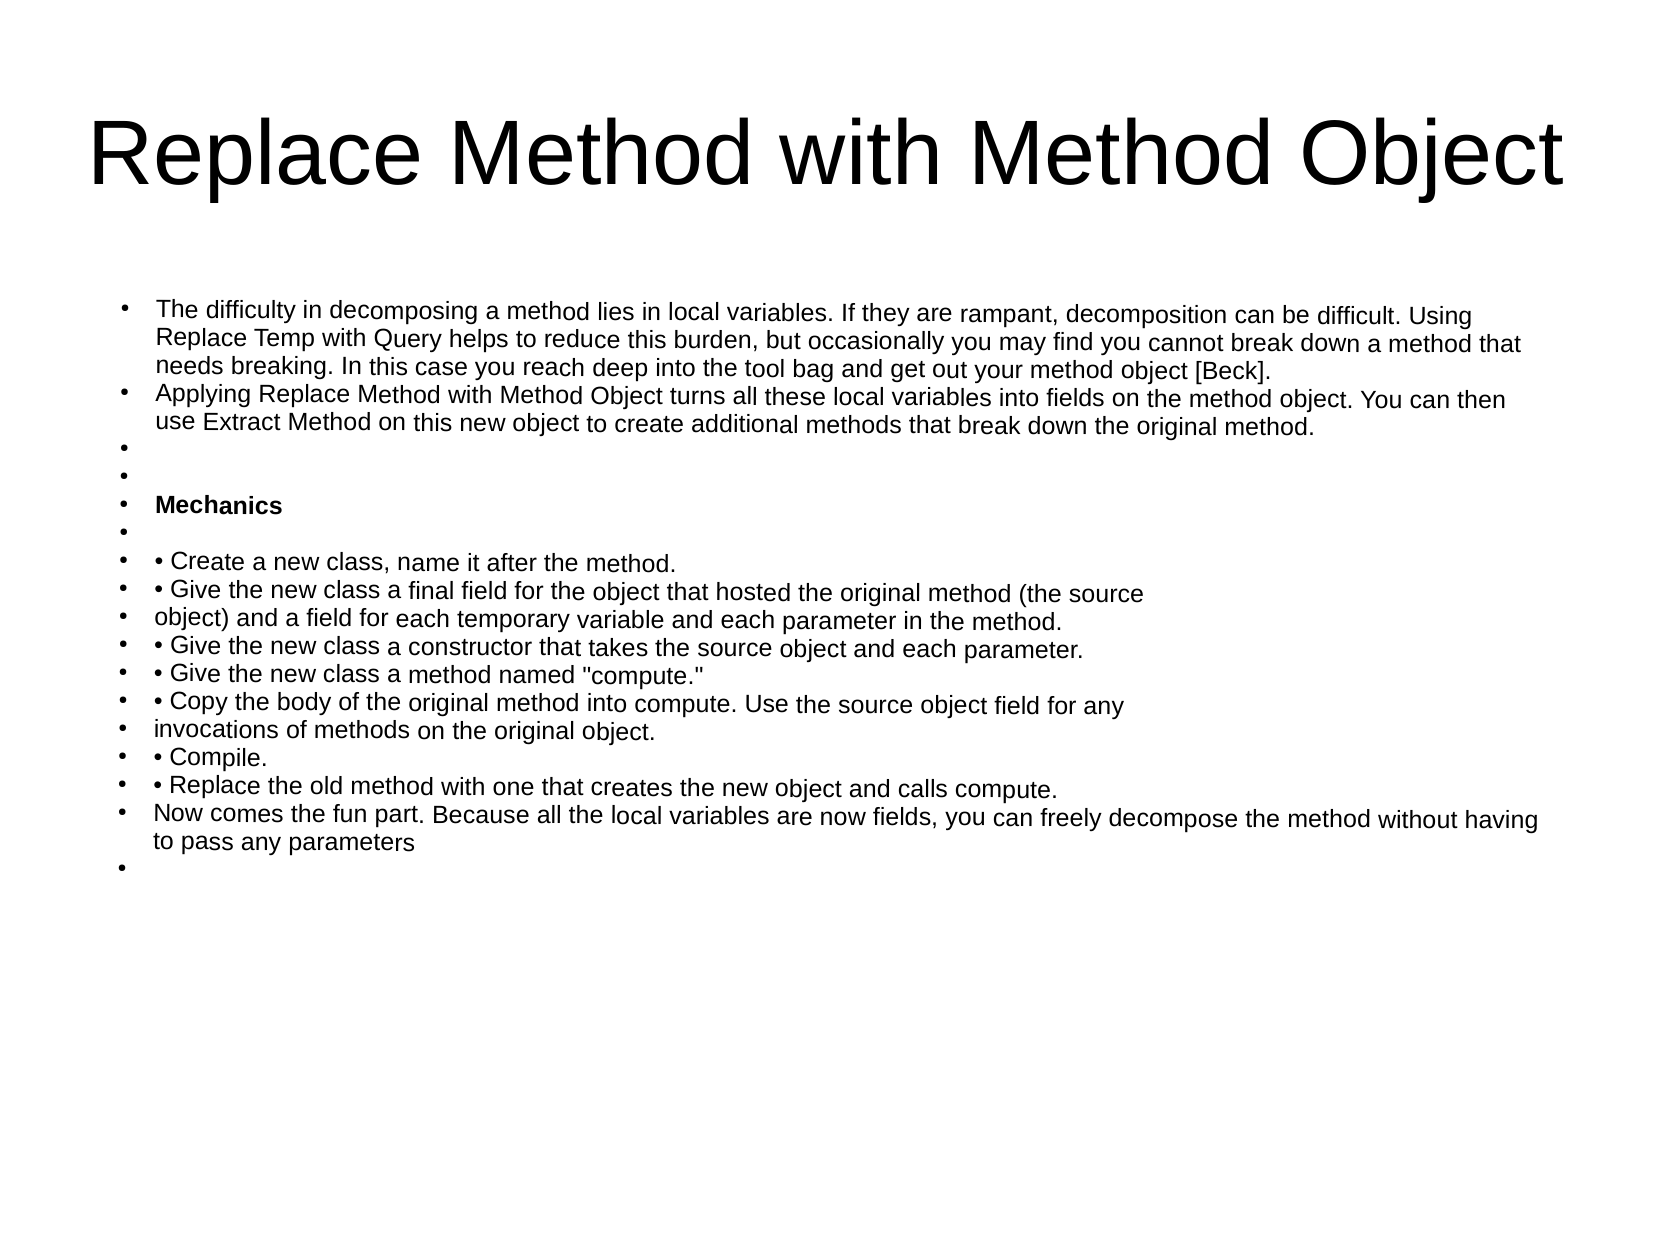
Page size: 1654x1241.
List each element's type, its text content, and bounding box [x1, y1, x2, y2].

title Replace Method with Method Object [82, 49, 1571, 257]
subtitle The difficulty in decomposing a method lies in local variables. If they are rampant, decomposition can be difficult. Using Replace Temp with Query helps to reduce this burden, but occasionally you may find you cannot break down a method that needs breaking. In this case you reach deep into the tool bag and get out your method object [Beck]. Applying Replace Method with Method Object turns all these local variables into fields on the method object. You can then use Extract Method on this new object to create additional methods that break down the original method. Mechanics • Create a new class, name it after the method. • Give the new class a final field for the object that hosted the original method (the source object) and a field for each temporary variable and each parameter in the method. • Give the new class a constructor that takes the source object and each parameter. • Give the new class a method named "compute." • Copy the body of the original method into compute. Use the source object field for any invocations of methods on the original object. • Compile. • Replace the old method with one that creates the new object and calls compute. Now comes the fun part. Because all the local variables are now fields, you can freely decompose the method without having to pass any parameters [82, 297, 1548, 888]
